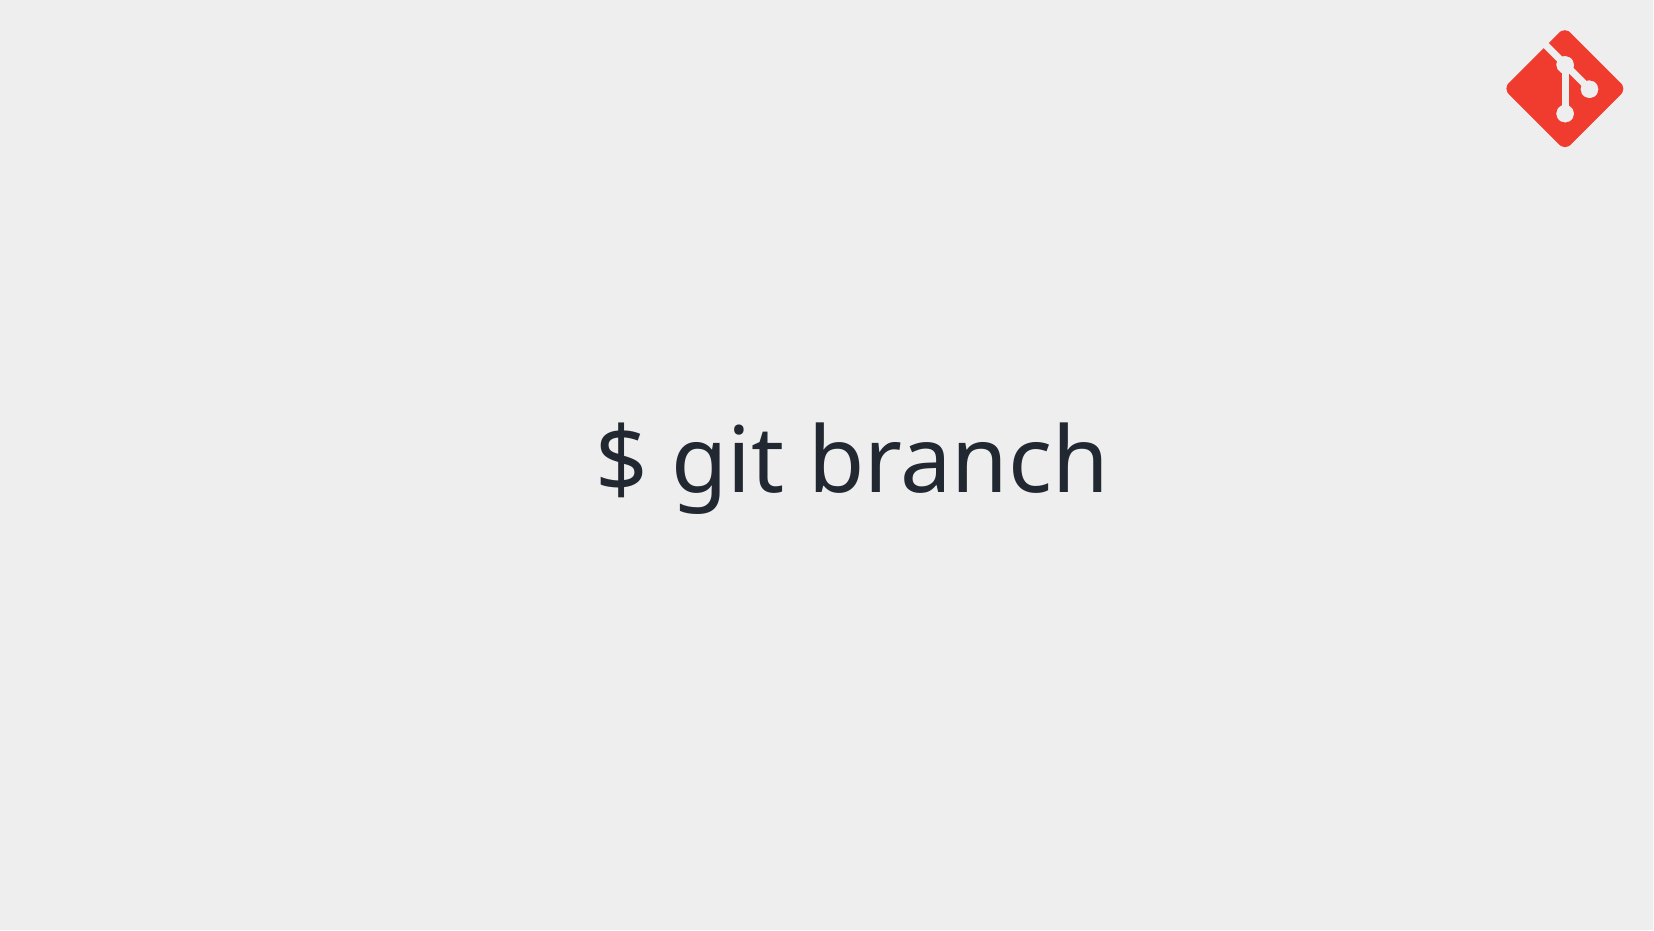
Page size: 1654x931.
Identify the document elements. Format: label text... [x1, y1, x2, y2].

picture [1505, 29, 1625, 148]
title $ git branch [169, 116, 1536, 798]
